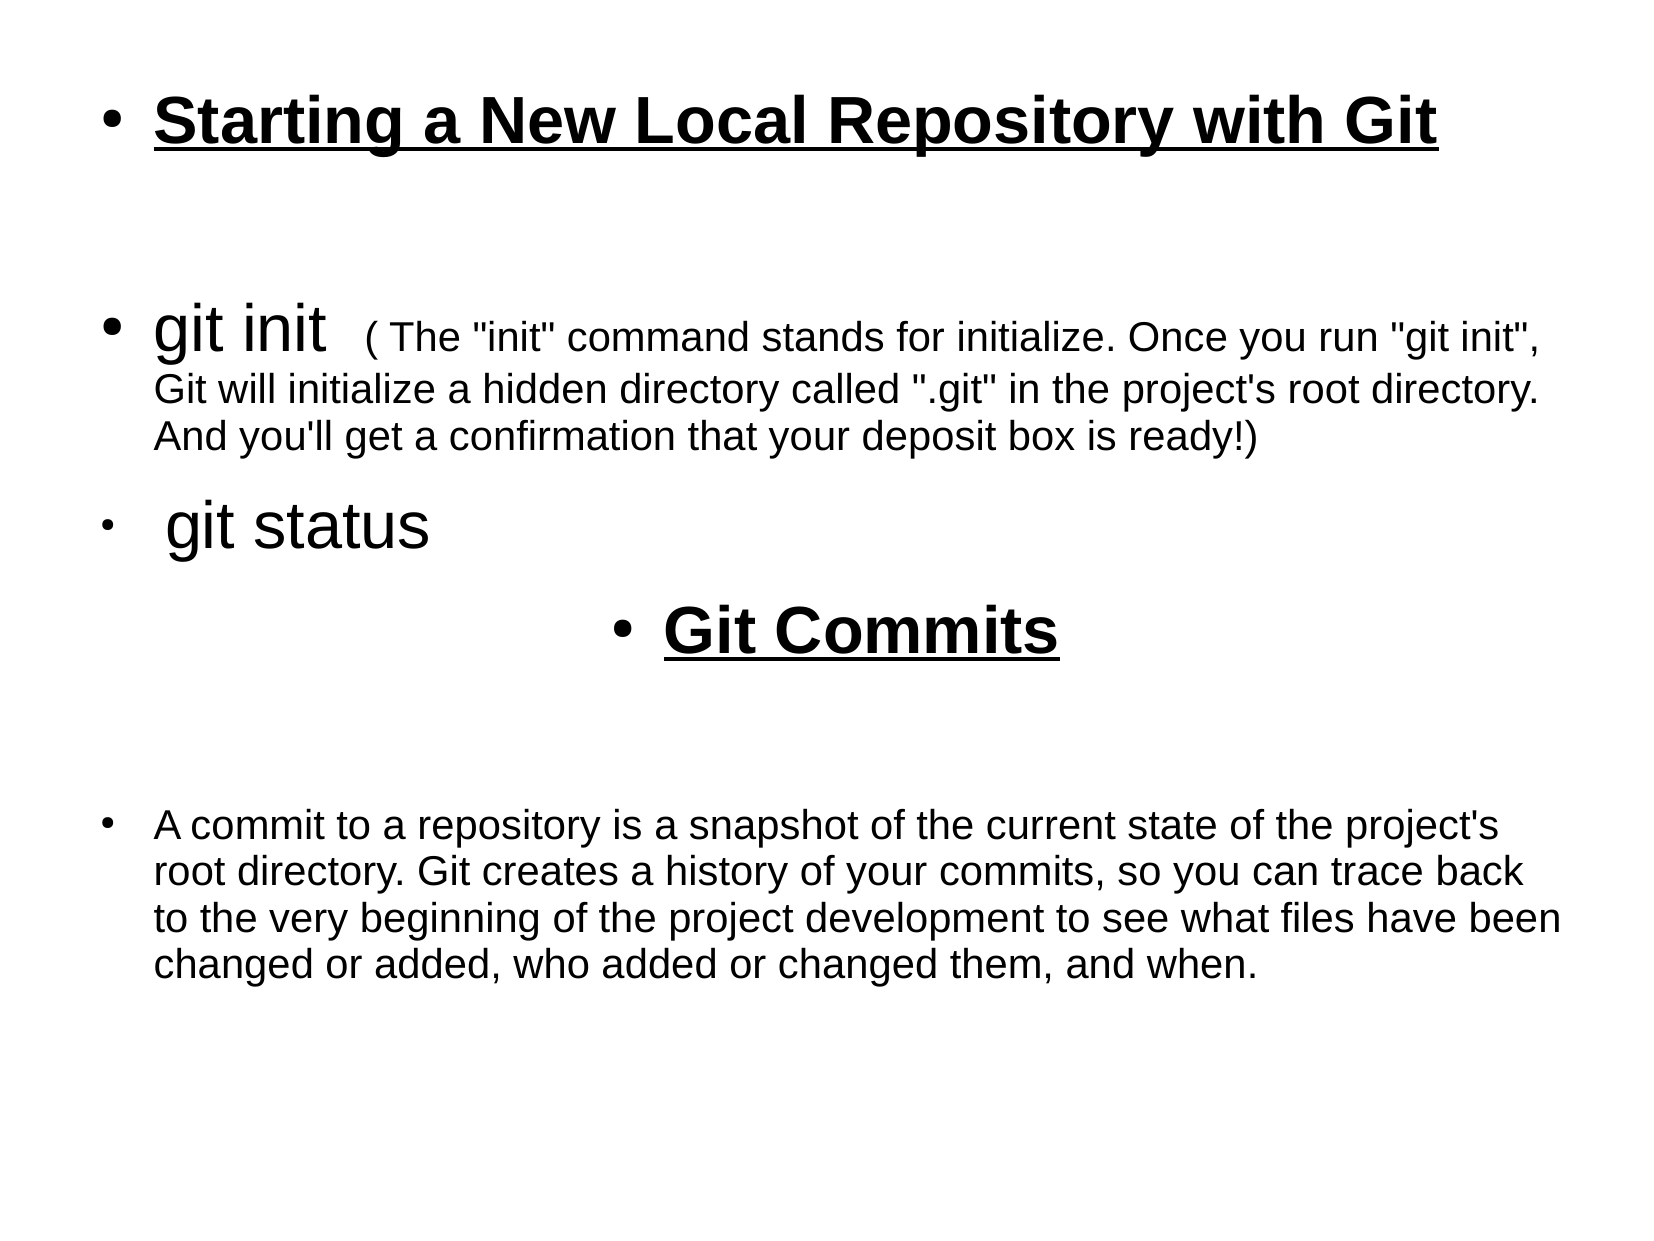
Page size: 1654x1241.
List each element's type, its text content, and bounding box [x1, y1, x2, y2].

list Starting a New Local Repository with Git git init ( The "init" command stands for initialize. Once you run "git init", Git will initialize a hidden directory called ".git" in the project's root directory. And you'll get a confirmation that your deposit box is ready!) git status Git Commits A commit to a repository is a snapshot of the current state of the project's root directory. Git creates a history of your commits, so you can trace back to the very beginning of the project development to see what files have been changed or added, who added or changed them, and when. [82, 82, 1571, 1087]
